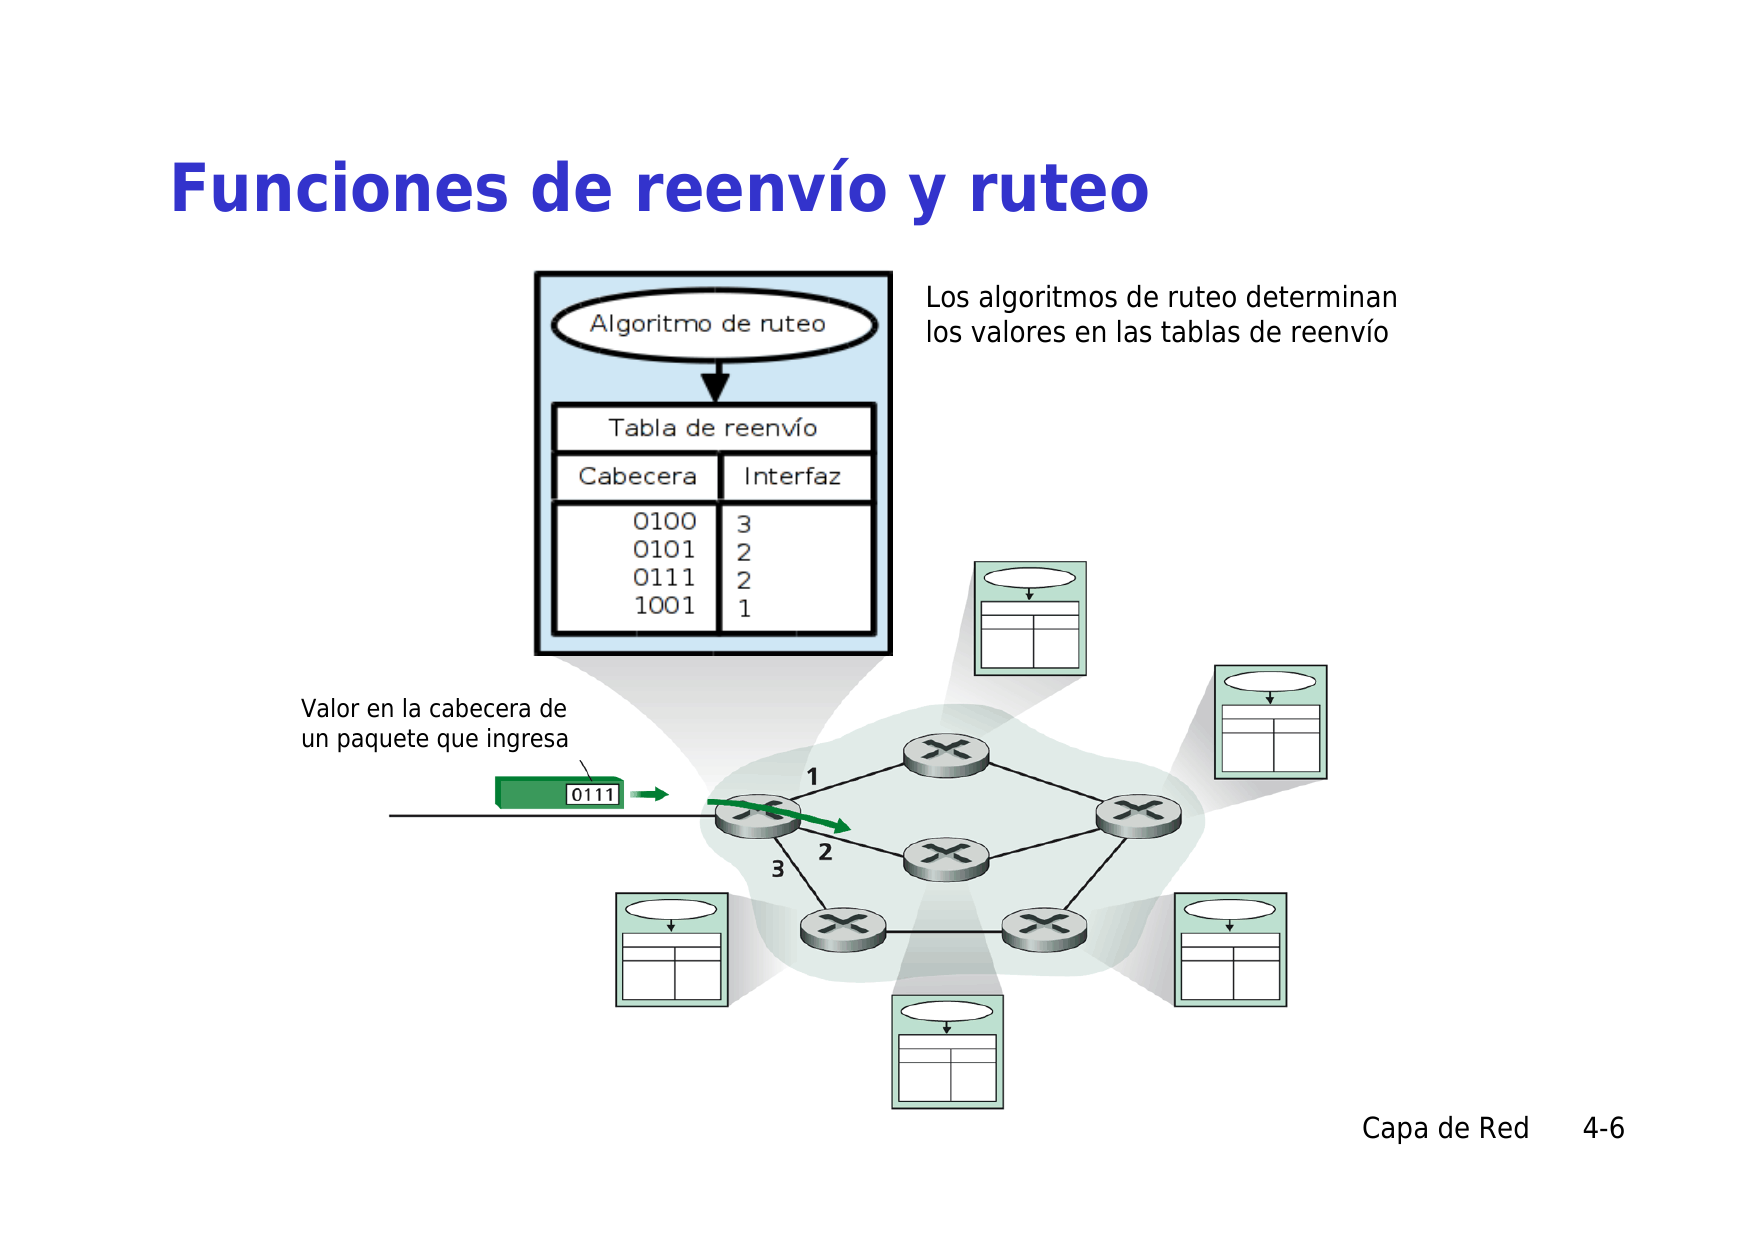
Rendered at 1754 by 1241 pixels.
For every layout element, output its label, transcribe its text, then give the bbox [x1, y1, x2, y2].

text_box Los algoritmos de ruteo determinan los valores en las tablas de reenvío [910, 270, 1529, 357]
title Funciones de reenvío y ruteo [154, 96, 1545, 284]
picture [317, 268, 1366, 1112]
text_box Valor en la cabecera de un paquete que ingresa [286, 684, 592, 760]
